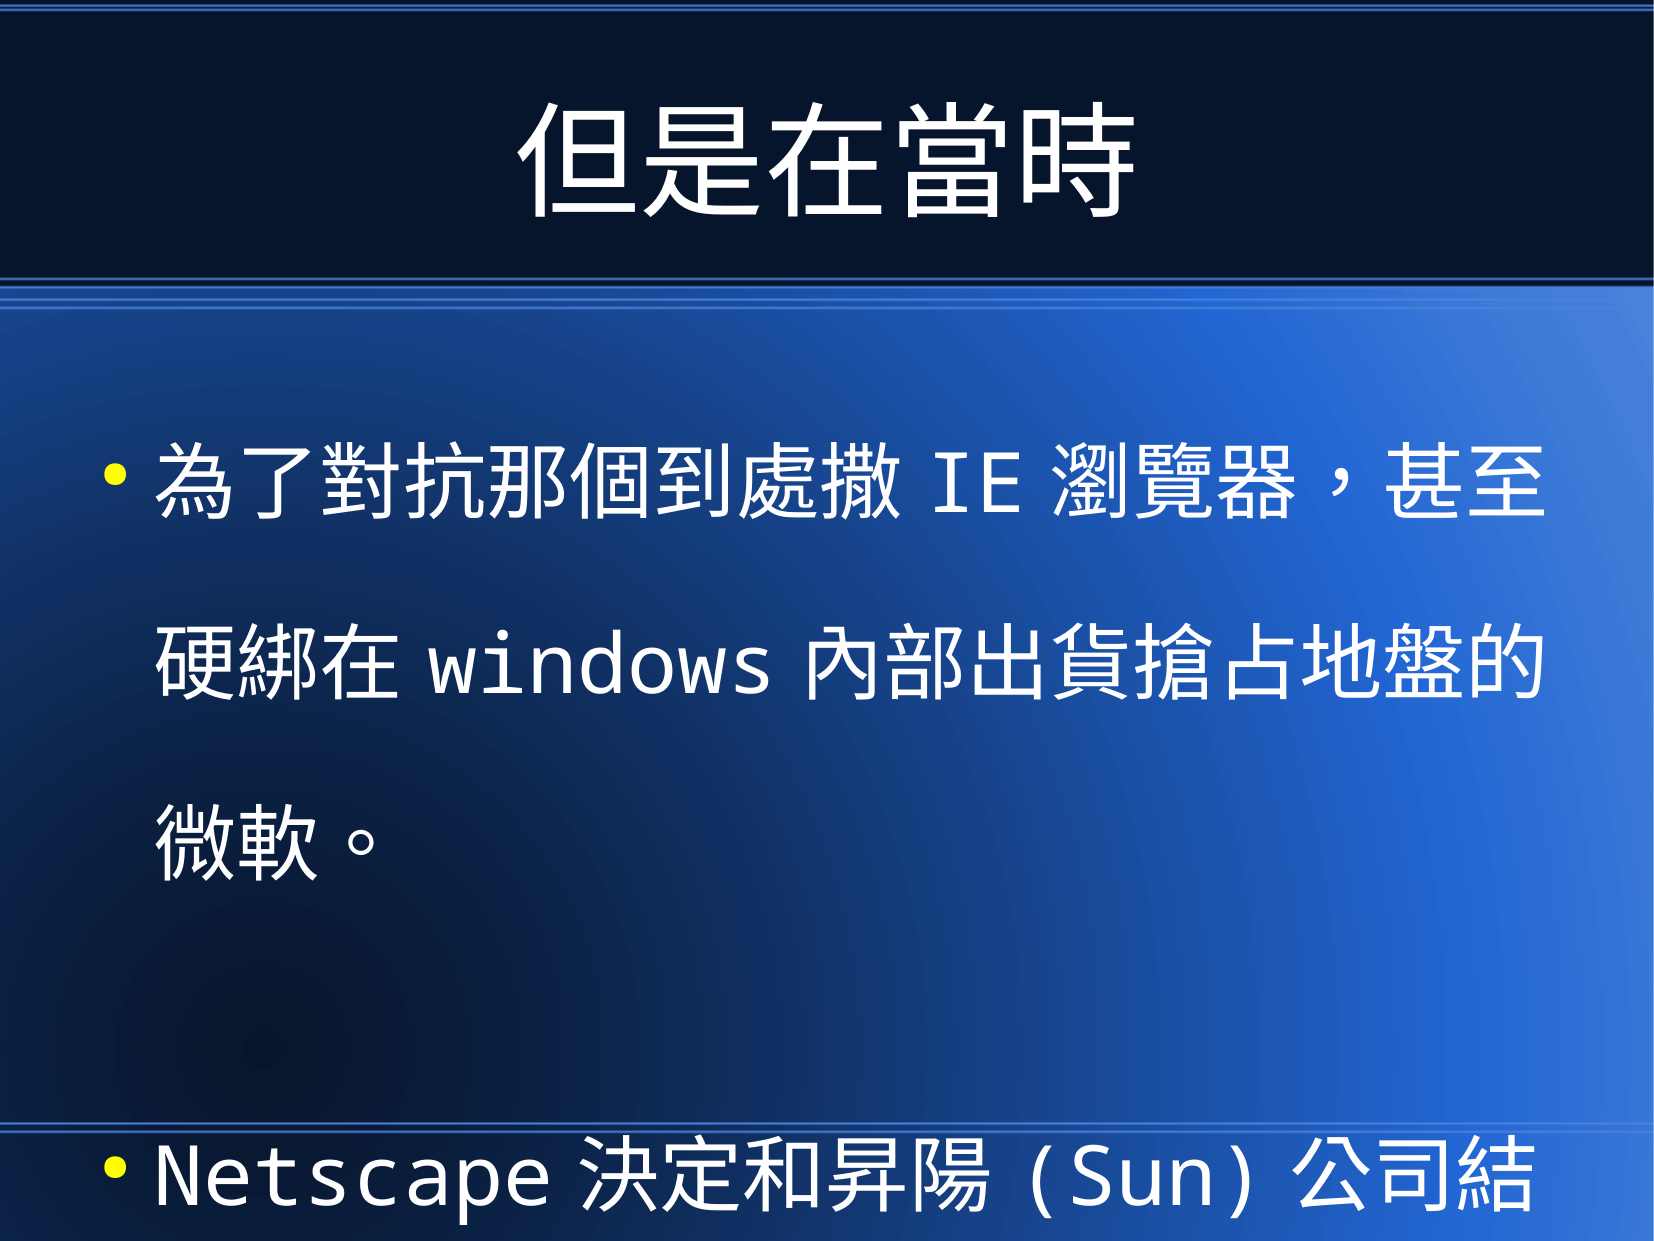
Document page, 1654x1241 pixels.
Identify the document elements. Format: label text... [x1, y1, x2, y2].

picture [0, 0, 1654, 1241]
title 但是在當時 [82, 49, 1571, 257]
list 為了對抗那個到處撒IE瀏覽器，甚至硬綁在windows內部出貨搶占地盤的微軟。 Netscape決定和昇陽(Sun)公司結盟 [82, 355, 1571, 1241]
